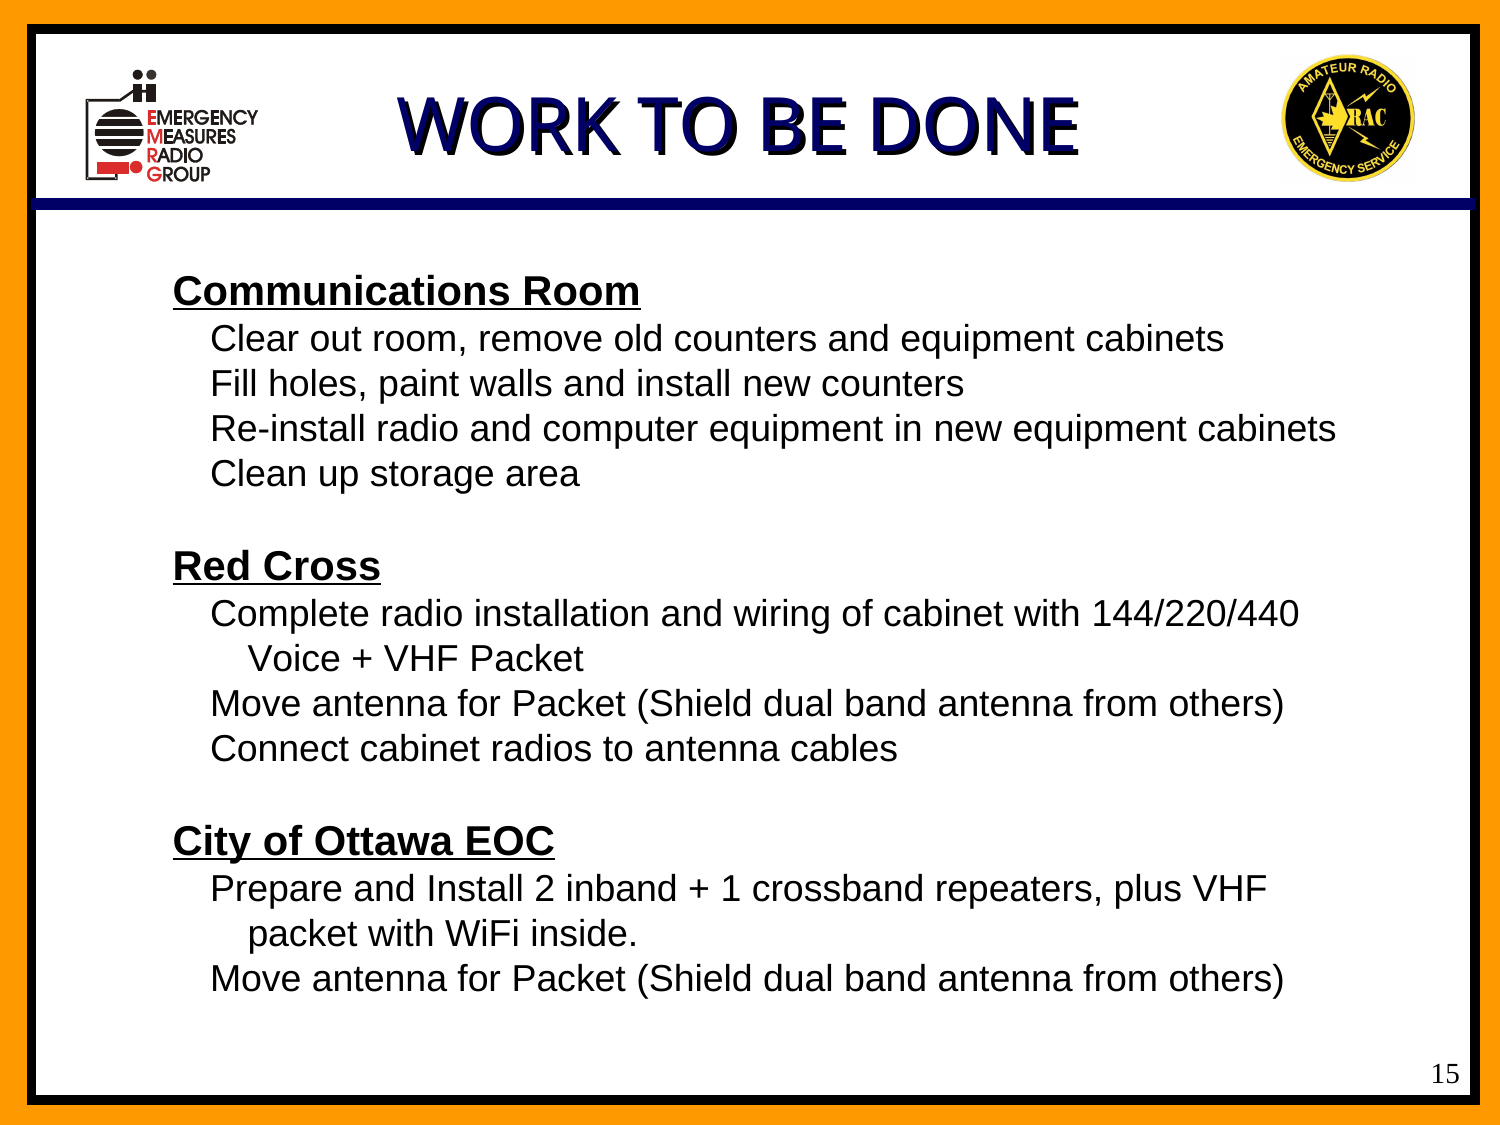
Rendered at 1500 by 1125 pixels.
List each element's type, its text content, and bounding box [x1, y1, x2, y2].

picture [1281, 54, 1415, 182]
text_box Communications Room Clear out room, remove old counters and equipment cabinets Fill holes, paint walls and install new counters Re-install radio and computer equipment in new equipment cabinets Clean up storage area Red Cross Complete radio installation and wiring of cabinet with 144/220/440 Voice + VHF Packet Move antenna for Packet (Shield dual band antenna from others) Connect cabinet radios to antenna cables City of Ottawa EOC Prepare and Install 2 inband + 1 crossband repeaters, plus VHF packet with WiFi inside. Move antenna for Packet (Shield dual band antenna from others) [157, 256, 1372, 1007]
text_box WORK TO BE DONE [251, 68, 1225, 174]
